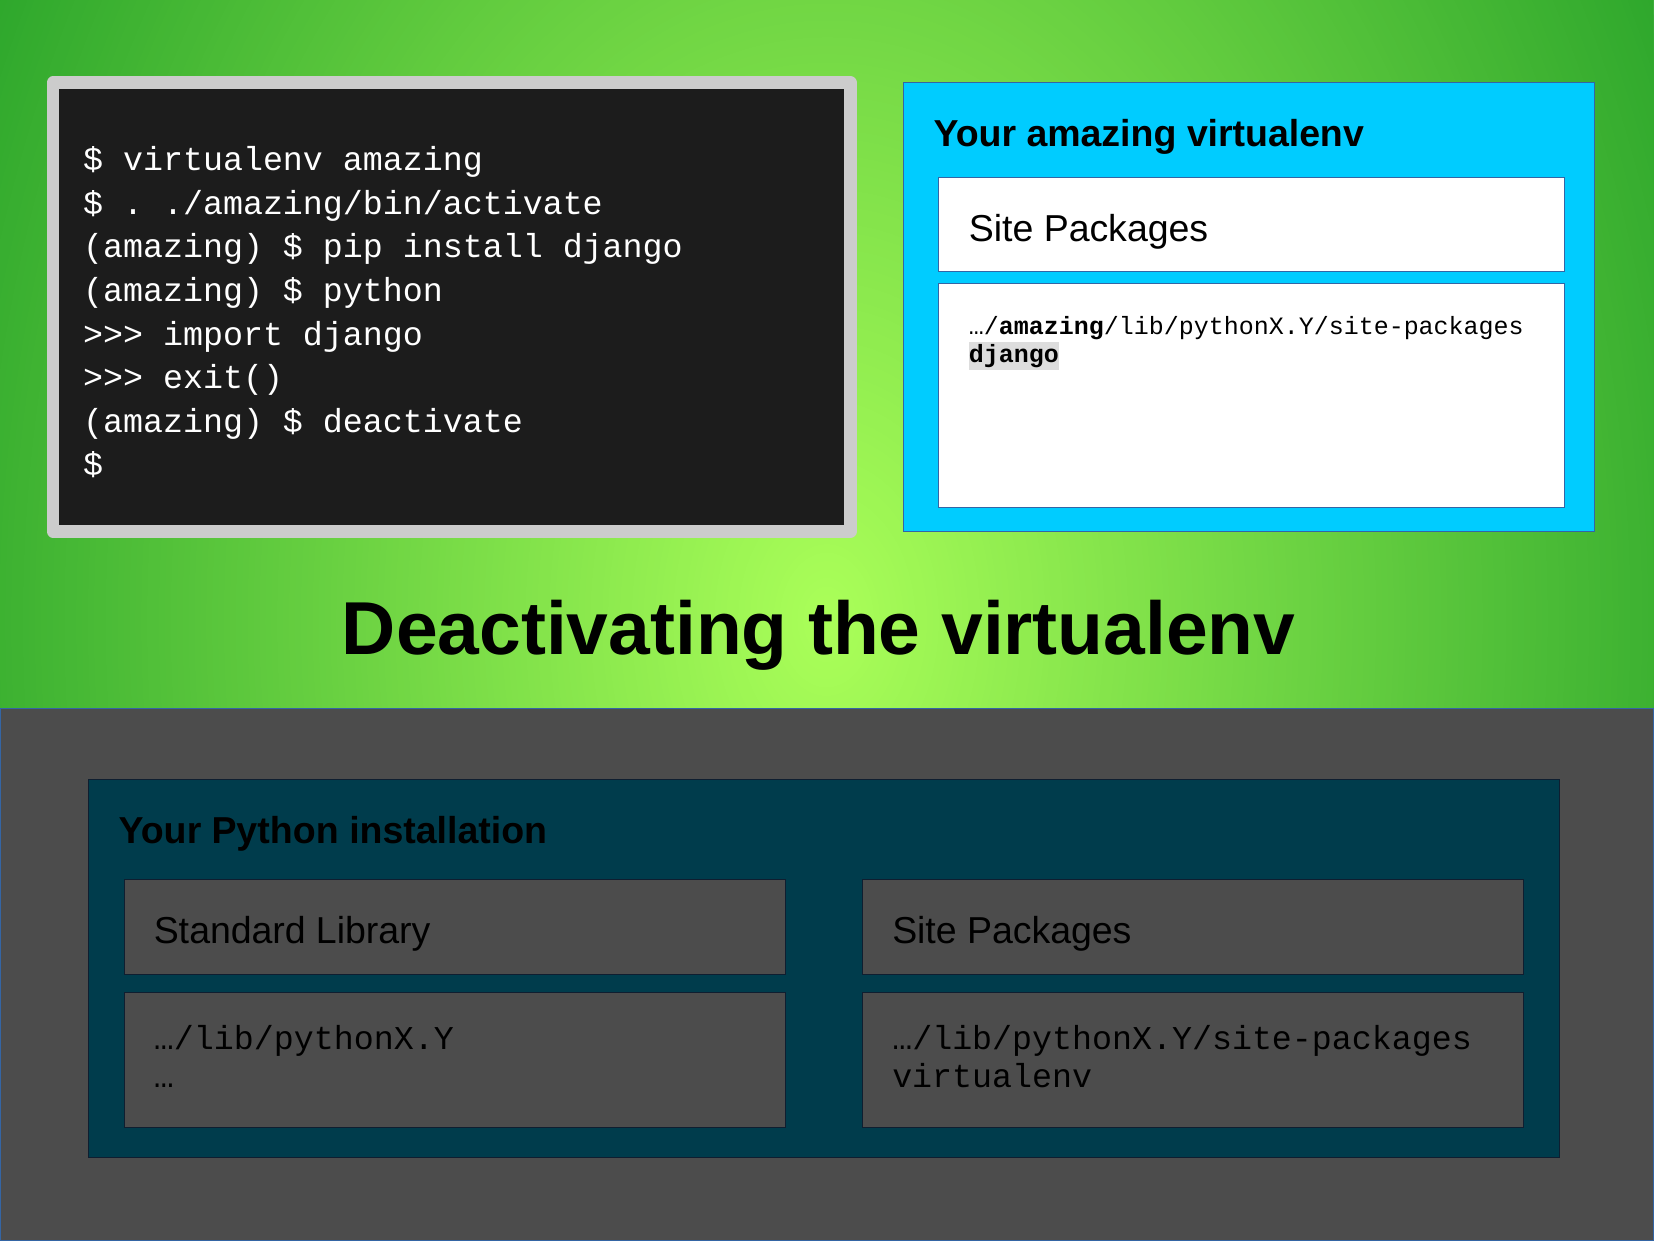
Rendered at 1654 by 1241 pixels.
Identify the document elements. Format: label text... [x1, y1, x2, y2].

text_box [0, 708, 1654, 1241]
text_box Site Packages [938, 177, 1565, 272]
text_box Deactivating the virtualenv [327, 578, 1312, 678]
text_box Your amazing virtualenv [903, 82, 1595, 532]
text_box $ virtualenv amazing $ . ./amazing/bin/activate (amazing) $ pip install django (amazing) $ python >>> import django >>> exit() (amazing) $ deactivate $ [53, 82, 851, 532]
text_box …/amazing/lib/pythonX.Y/site-packages django [938, 283, 1565, 508]
